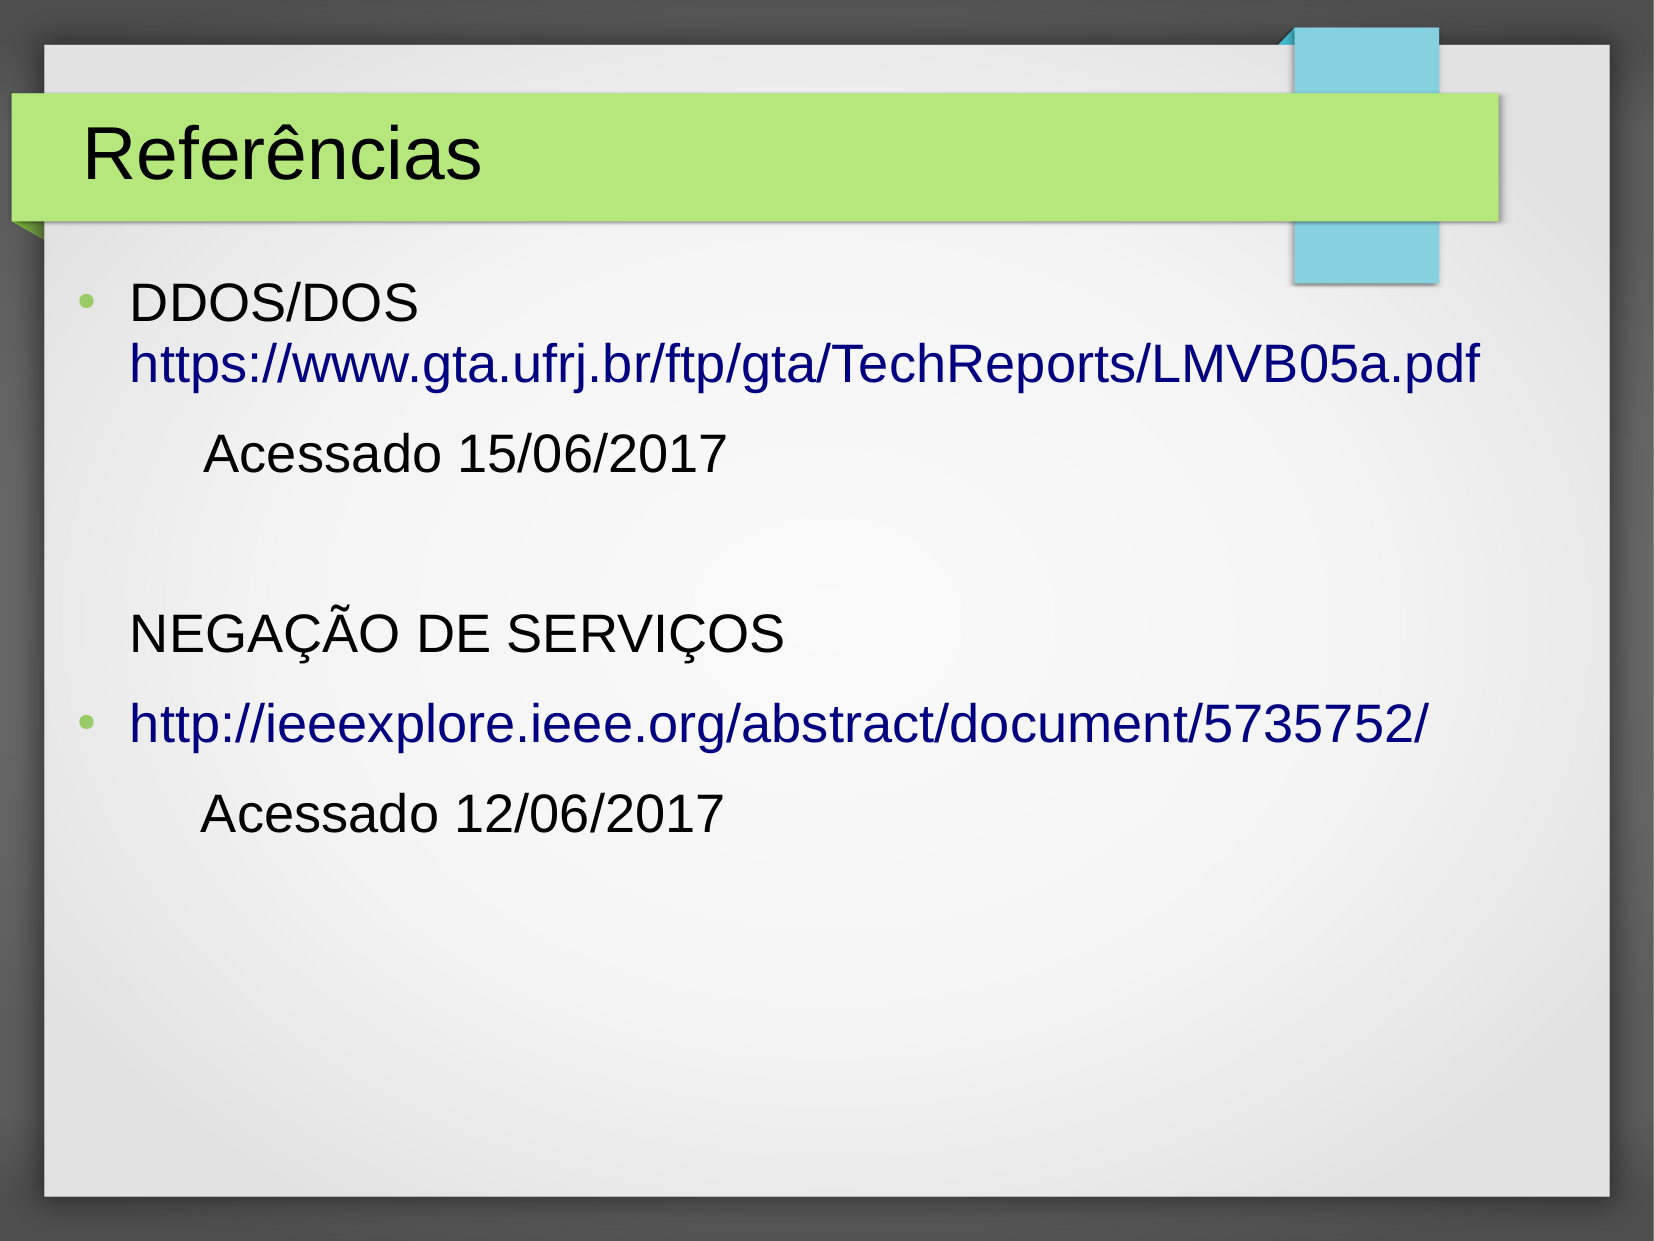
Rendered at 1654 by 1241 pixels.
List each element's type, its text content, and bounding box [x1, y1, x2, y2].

title Referências [82, 94, 1264, 213]
picture [0, 0, 1654, 1241]
list DDOS/DOShttps://www.gta.ufrj.br/ftp/gta/TechReports/LMVB05a.pdf Acessado 15/06/2017 NEGAÇÃO DE SERVIÇOS http://ieeexplore.ieee.org/abstract/document/5735752/ Acessado 12/06/2017 [59, 272, 1548, 993]
